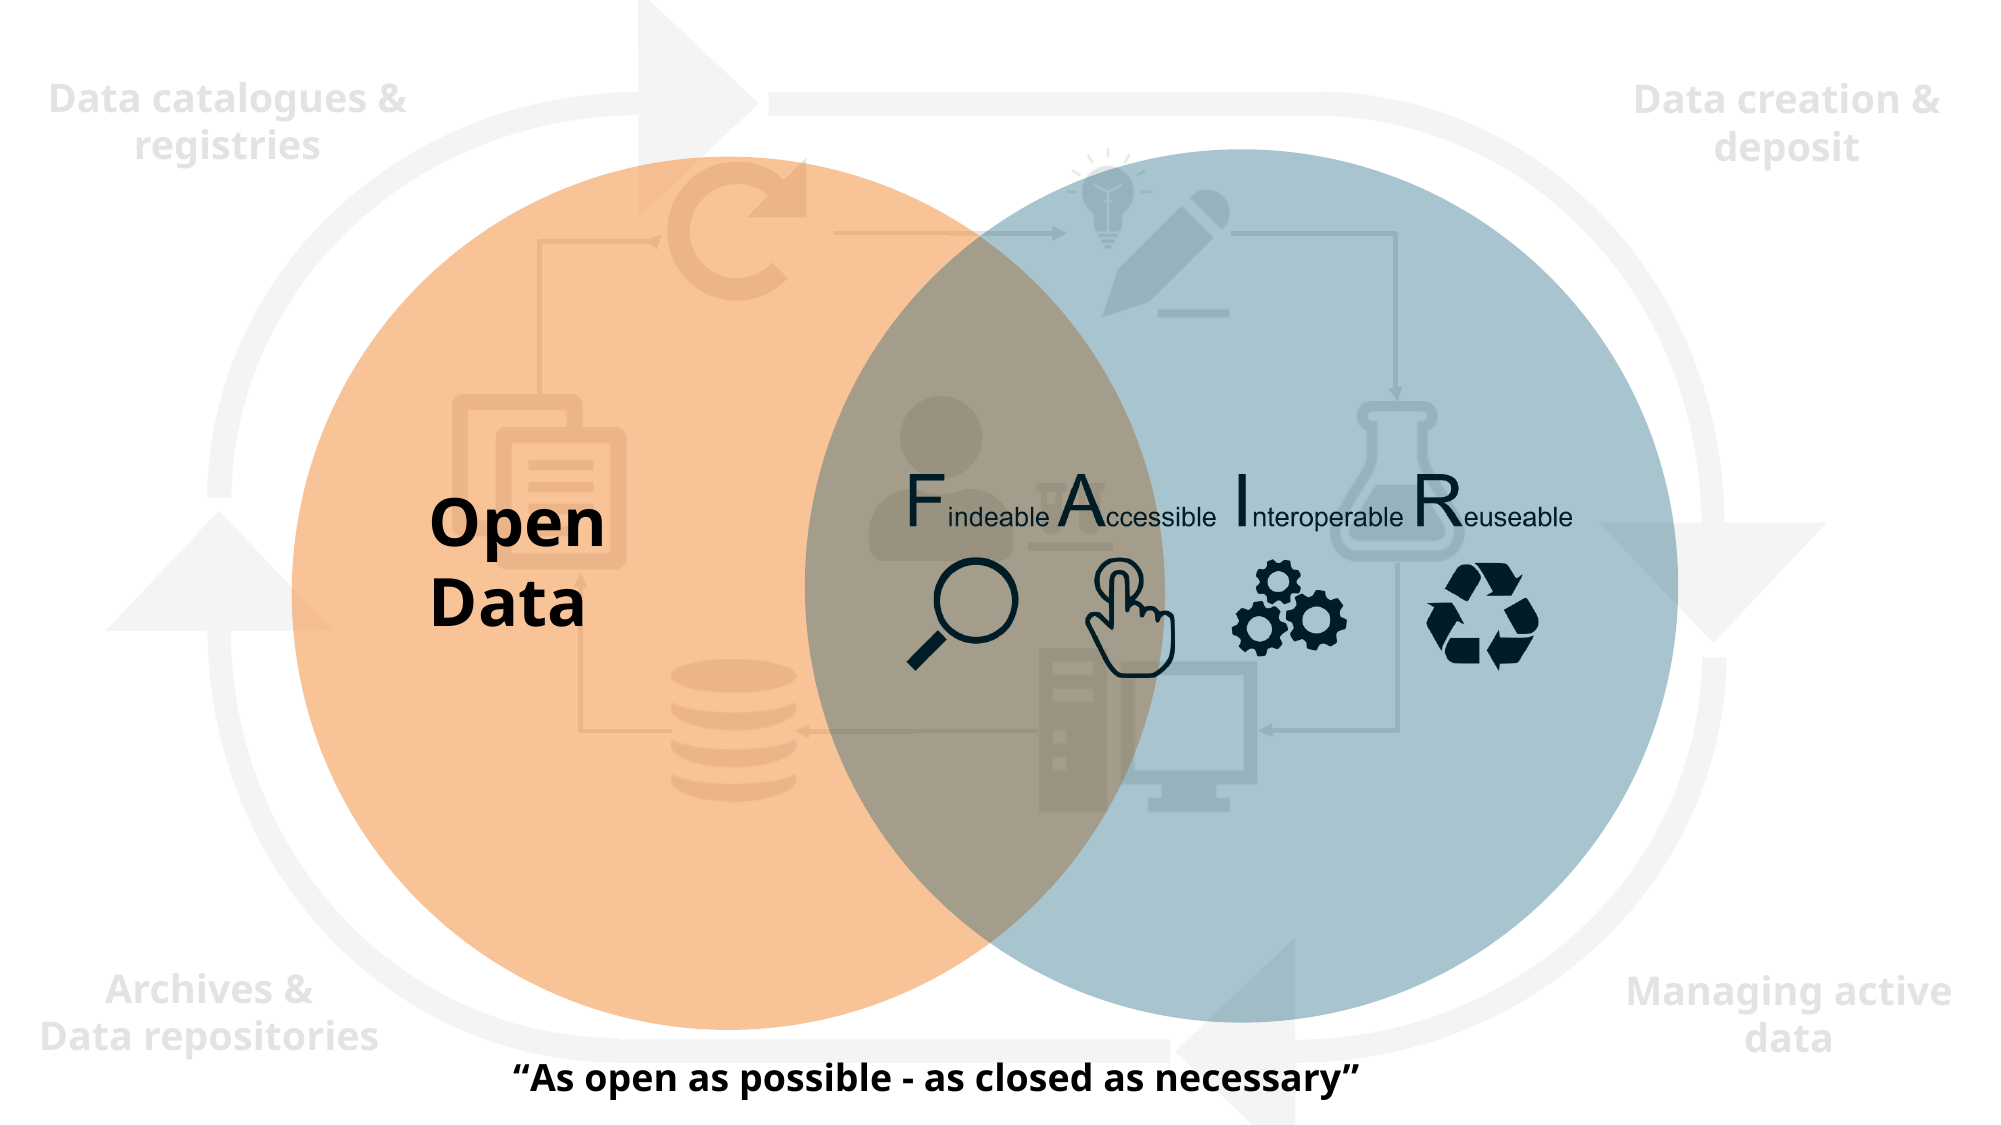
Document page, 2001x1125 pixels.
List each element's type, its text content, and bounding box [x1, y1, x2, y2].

text_box Open Data [413, 465, 669, 690]
text_box “As open as possible - as closed as necessary” [498, 1039, 1538, 1125]
text_box [0, 0, 2000, 1125]
